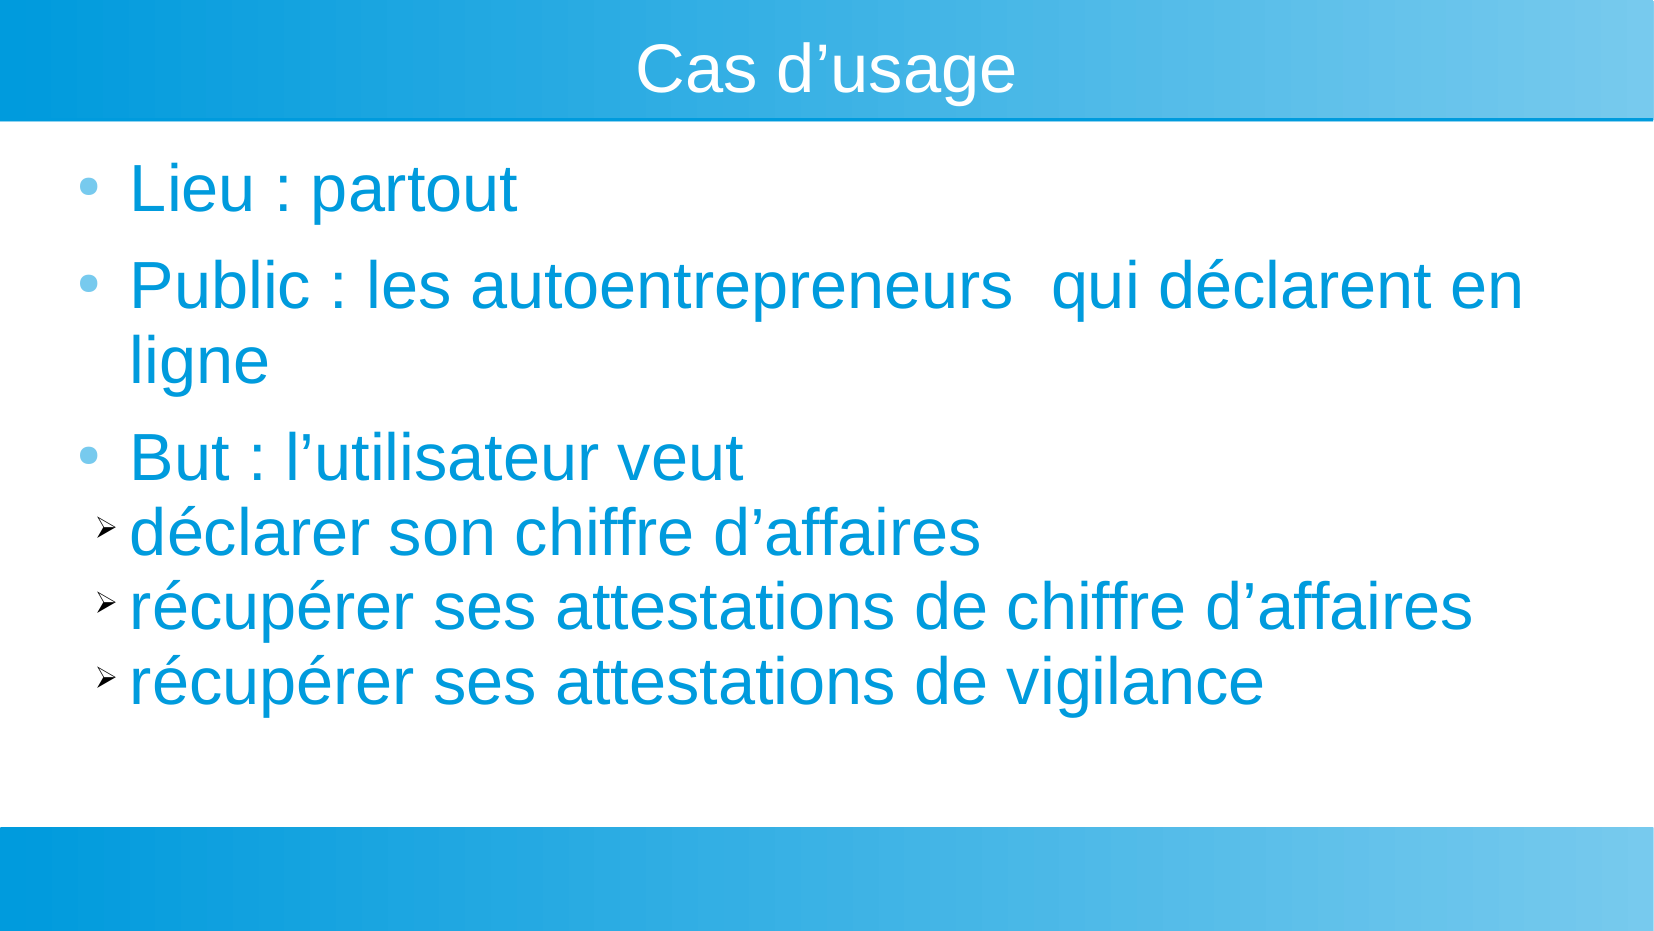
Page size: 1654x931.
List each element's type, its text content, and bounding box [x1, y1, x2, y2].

title Cas d’usage [59, 29, 1595, 108]
subtitle Lieu : partout Public : les autoentrepreneurs qui déclarent en ligne But : l’utilisateur veut déclarer son chiffre d’affaires récupérer ses attestations de chiffre d’affaires récupérer ses attestations de vigilance [59, 151, 1595, 794]
